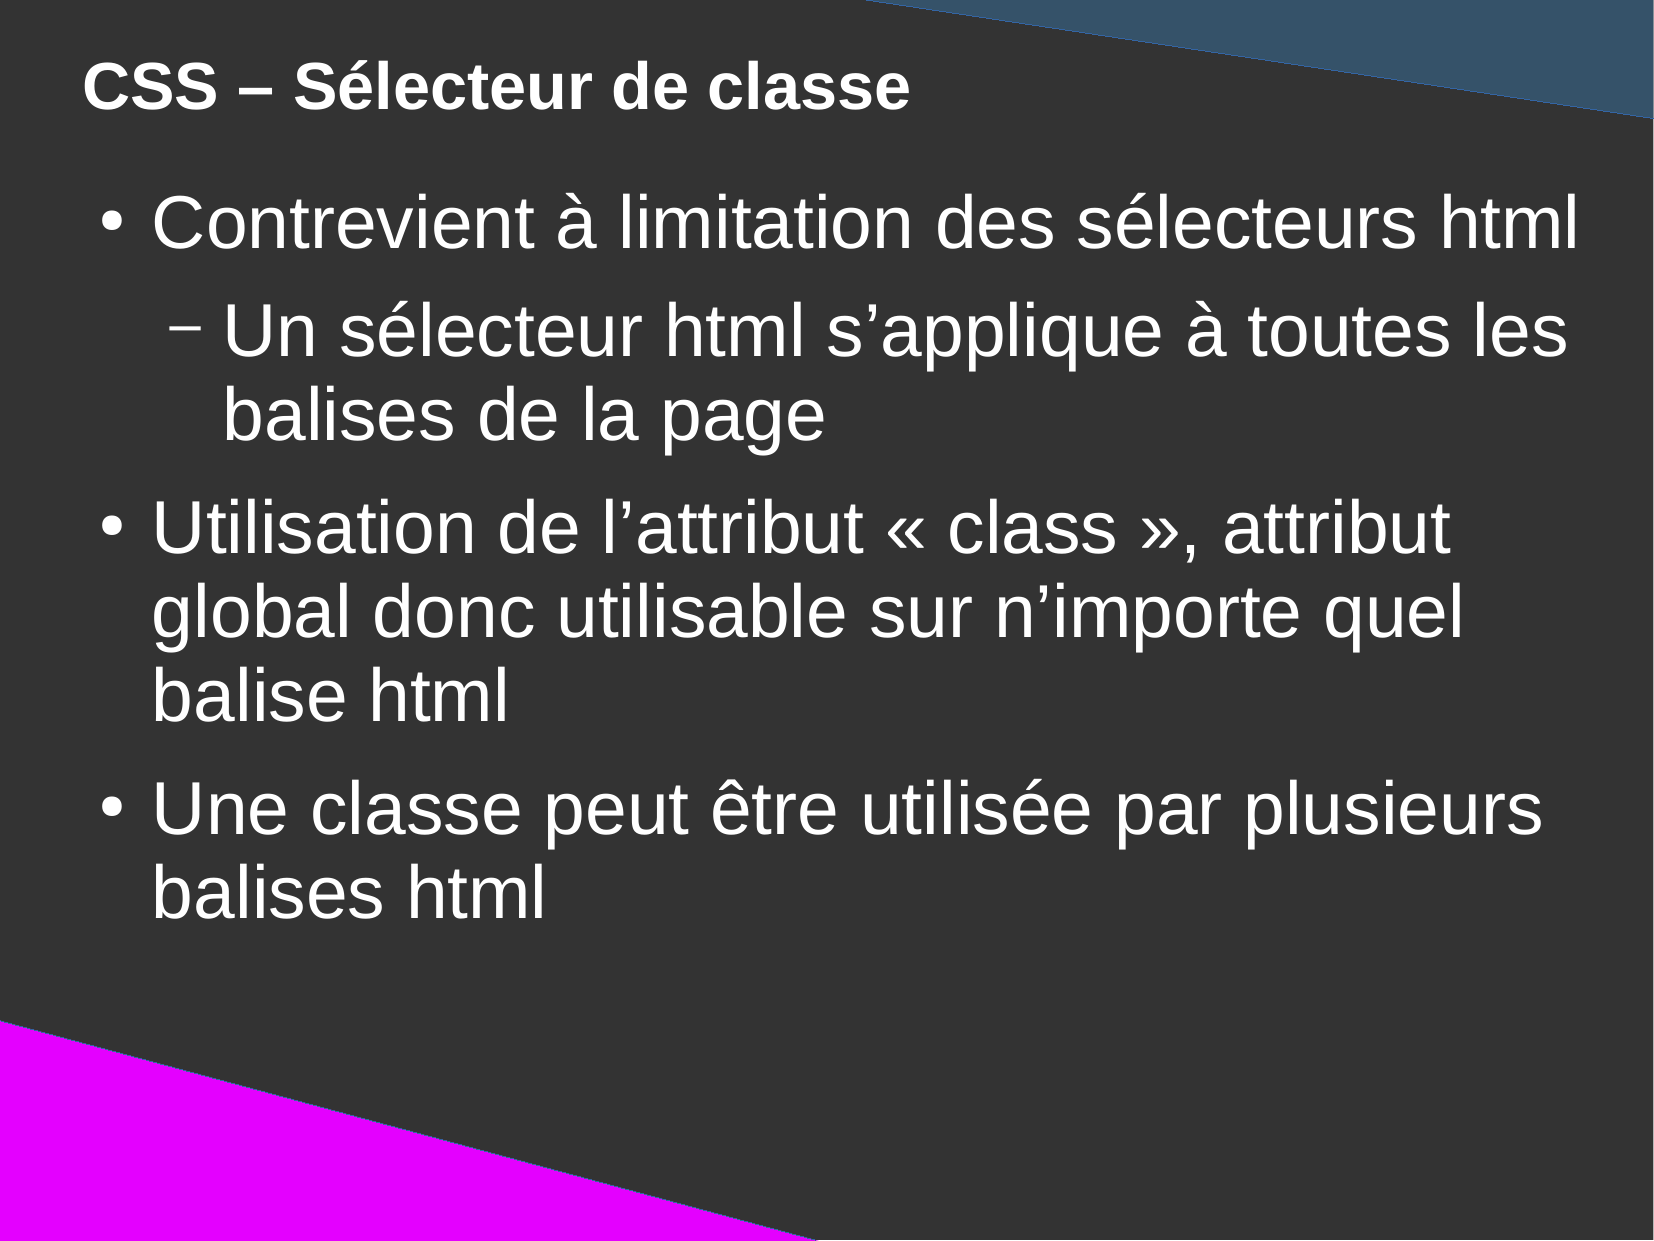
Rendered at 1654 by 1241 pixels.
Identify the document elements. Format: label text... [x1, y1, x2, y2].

text_box [866, 0, 1654, 119]
text_box [0, 1020, 819, 1241]
title CSS – Sélecteur de classe [82, 49, 1571, 152]
list Contrevient à limitation des sélecteurs html Un sélecteur html s’applique à toutes les balises de la page Utilisation de l’attribut « class », attribut global donc utilisable sur n’importe quel balise html Une classe peut être utilisée par plusieurs balises html [80, 180, 1605, 1080]
